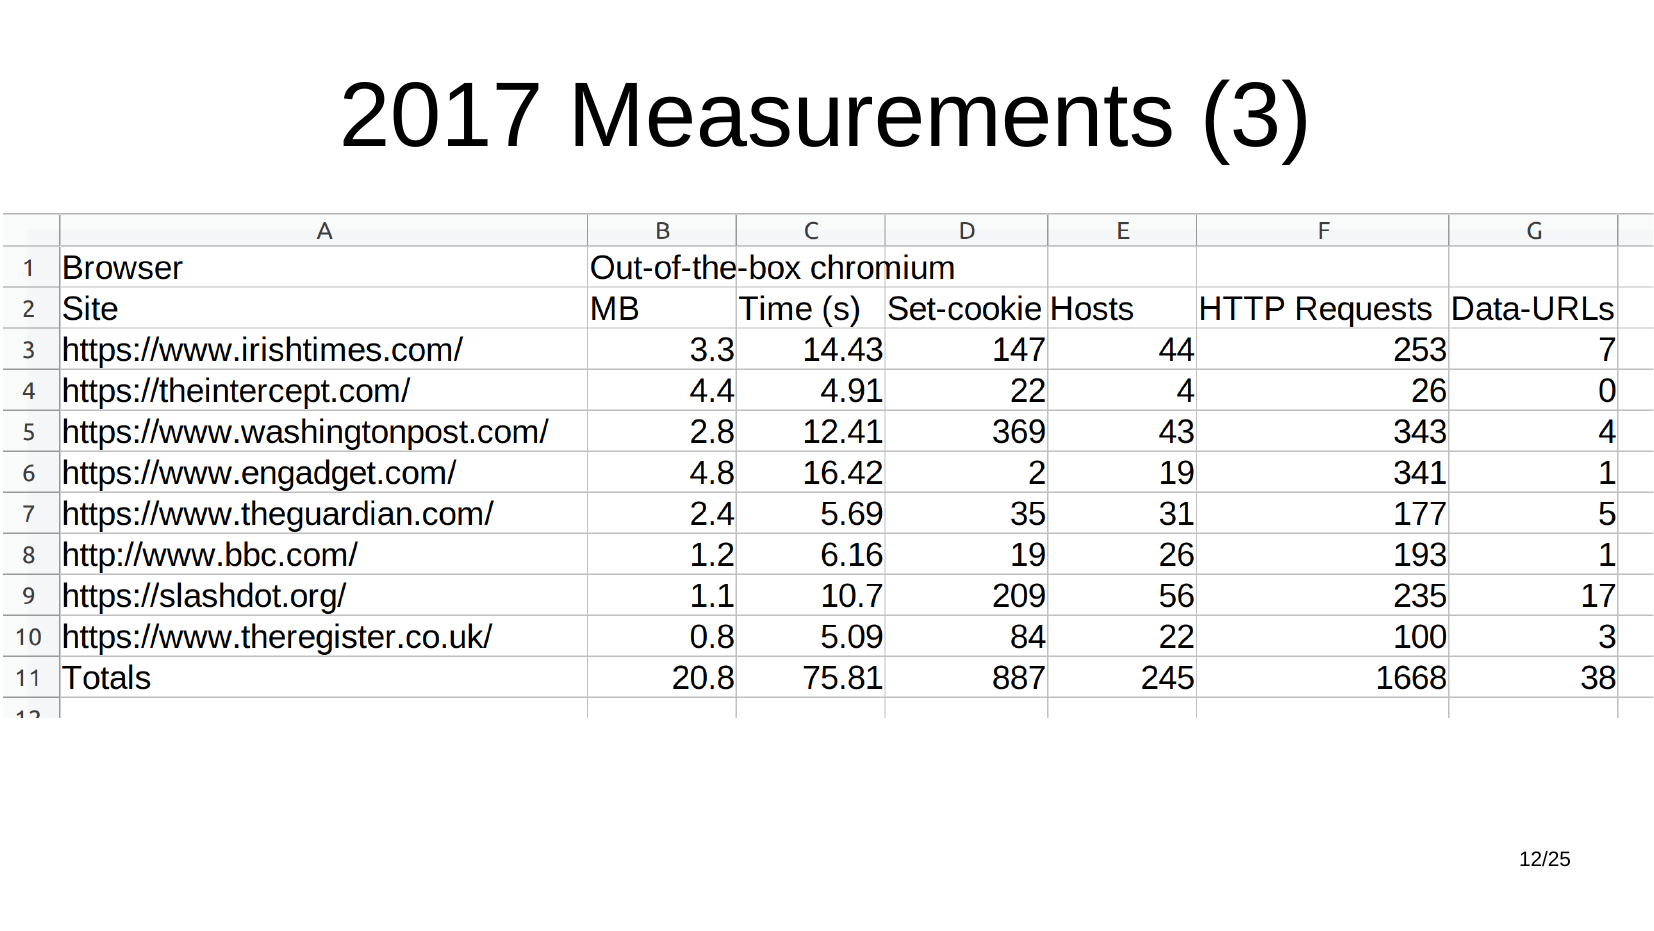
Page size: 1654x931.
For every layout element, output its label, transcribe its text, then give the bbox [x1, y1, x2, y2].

picture [3, 213, 1654, 718]
title 2017 Measurements (3) [82, 37, 1571, 193]
